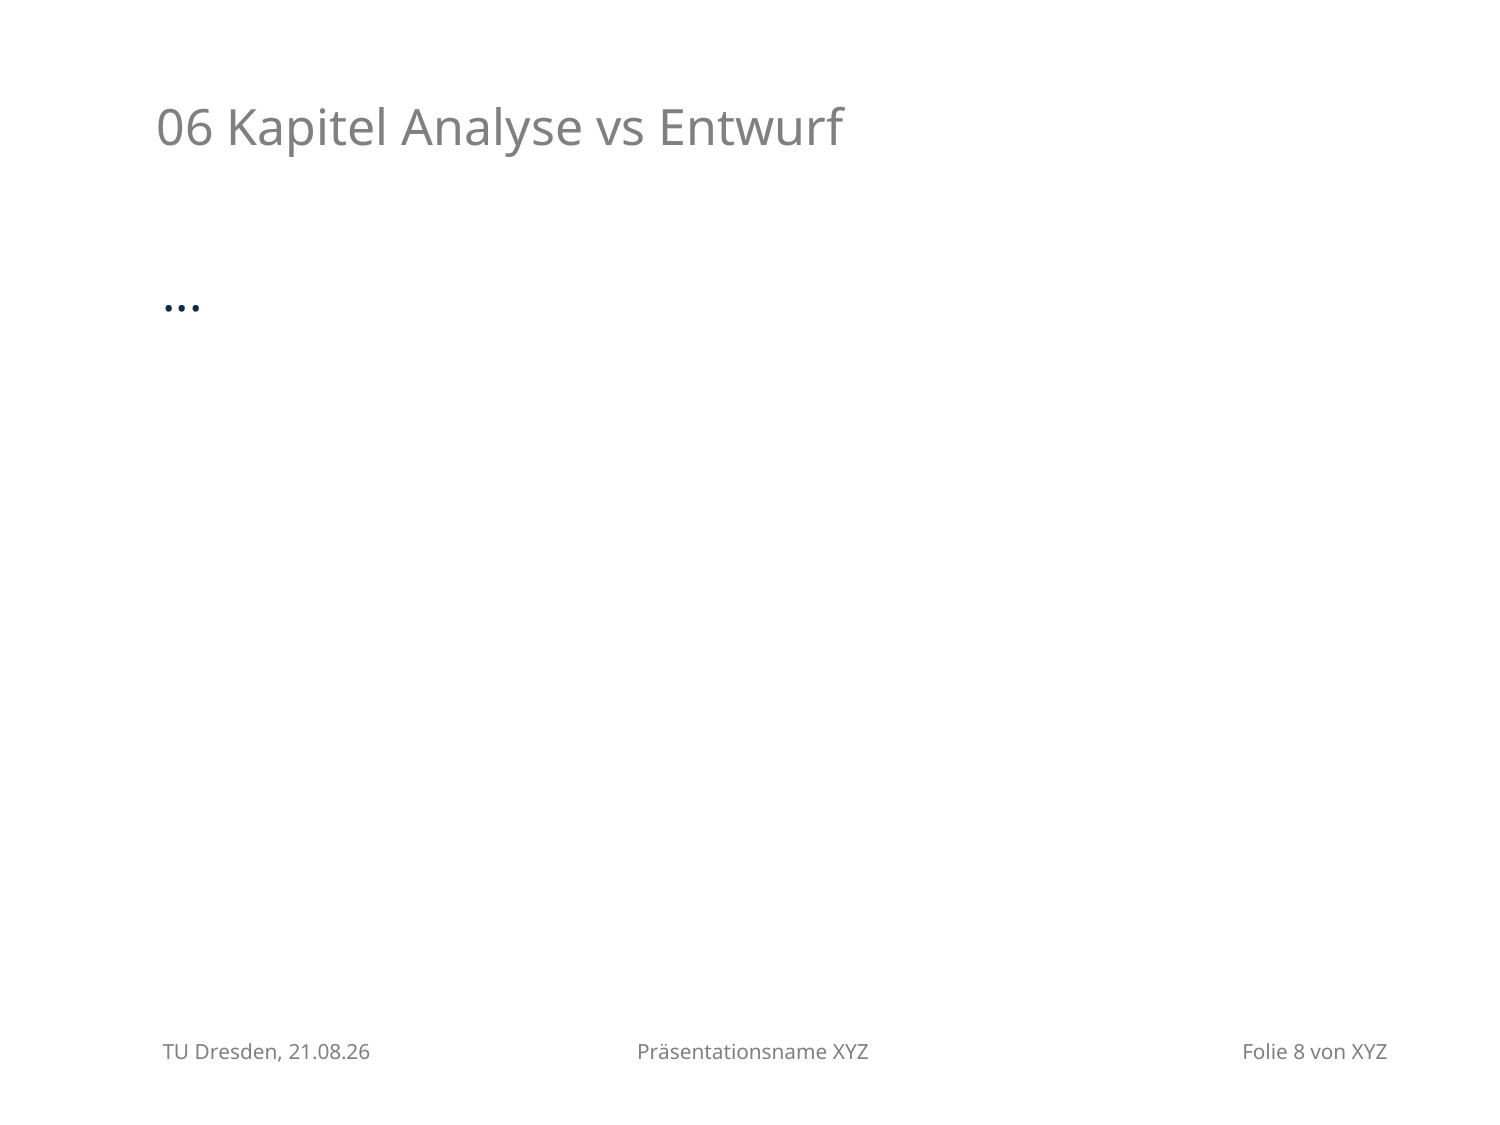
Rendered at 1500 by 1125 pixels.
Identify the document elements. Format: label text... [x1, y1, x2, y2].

title 06 Kapitel Analyse vs Entwurf [156, 88, 1388, 165]
list ... [162, 249, 1388, 826]
